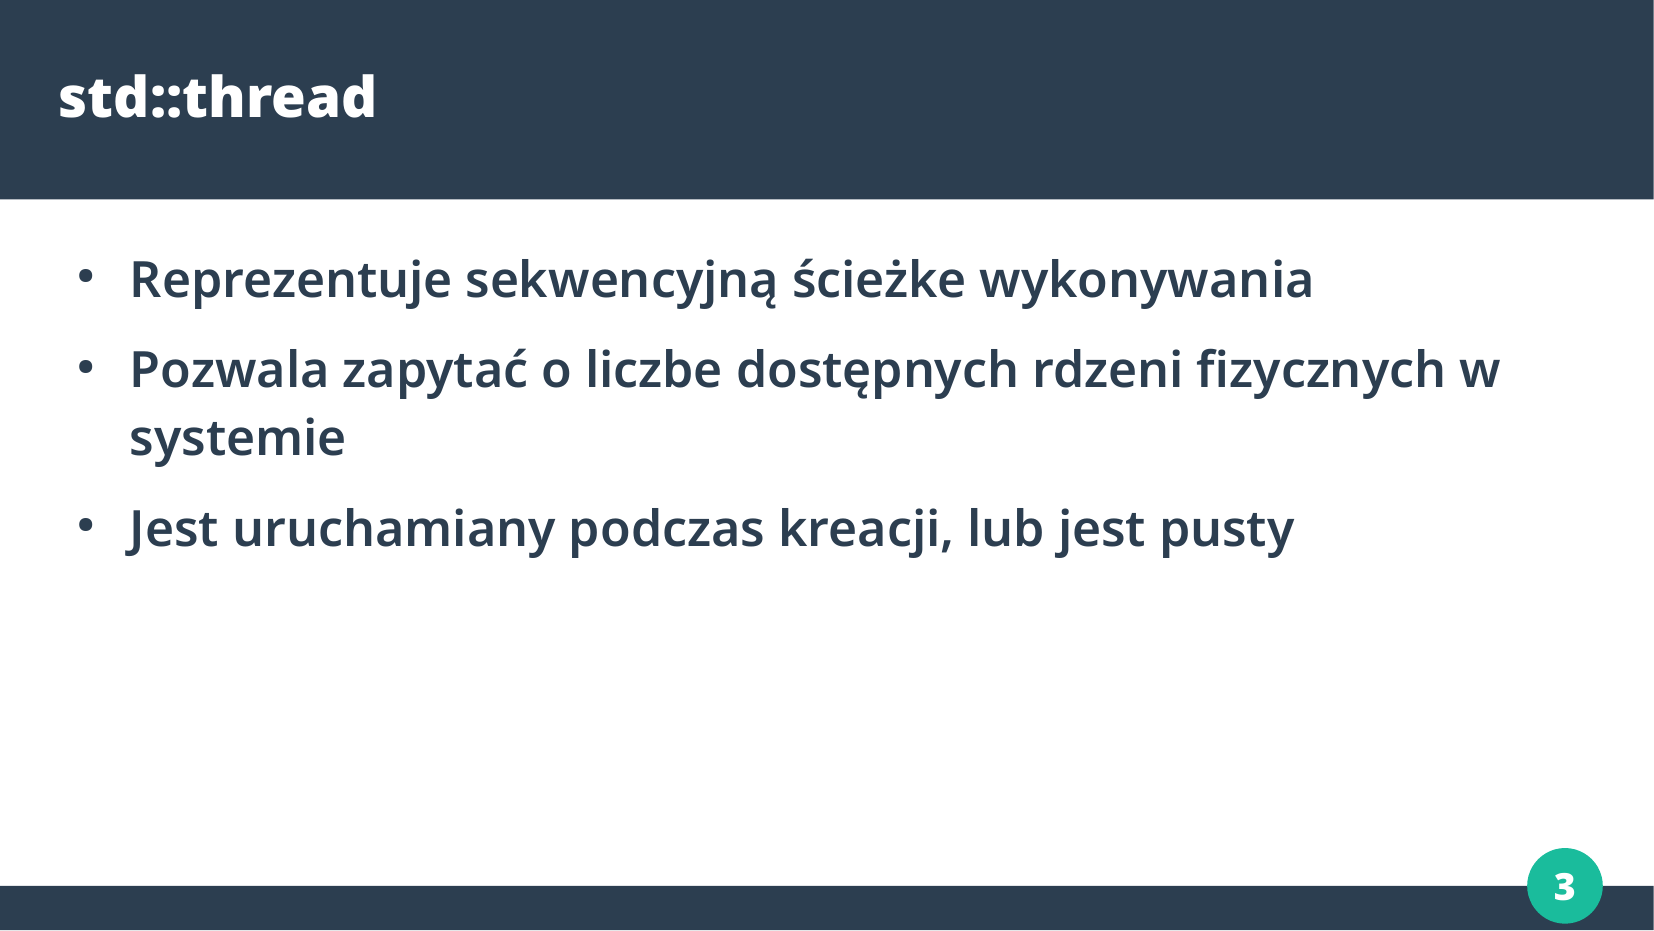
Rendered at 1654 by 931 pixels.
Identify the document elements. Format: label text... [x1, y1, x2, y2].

list Reprezentuje sekwencyjną ścieżke wykonywania Pozwala zapytać o liczbe dostępnych rdzeni fizycznych w systemie Jest uruchamiany podczas kreacji, lub jest pusty [59, 243, 1595, 864]
title std::thread [59, 37, 1595, 155]
